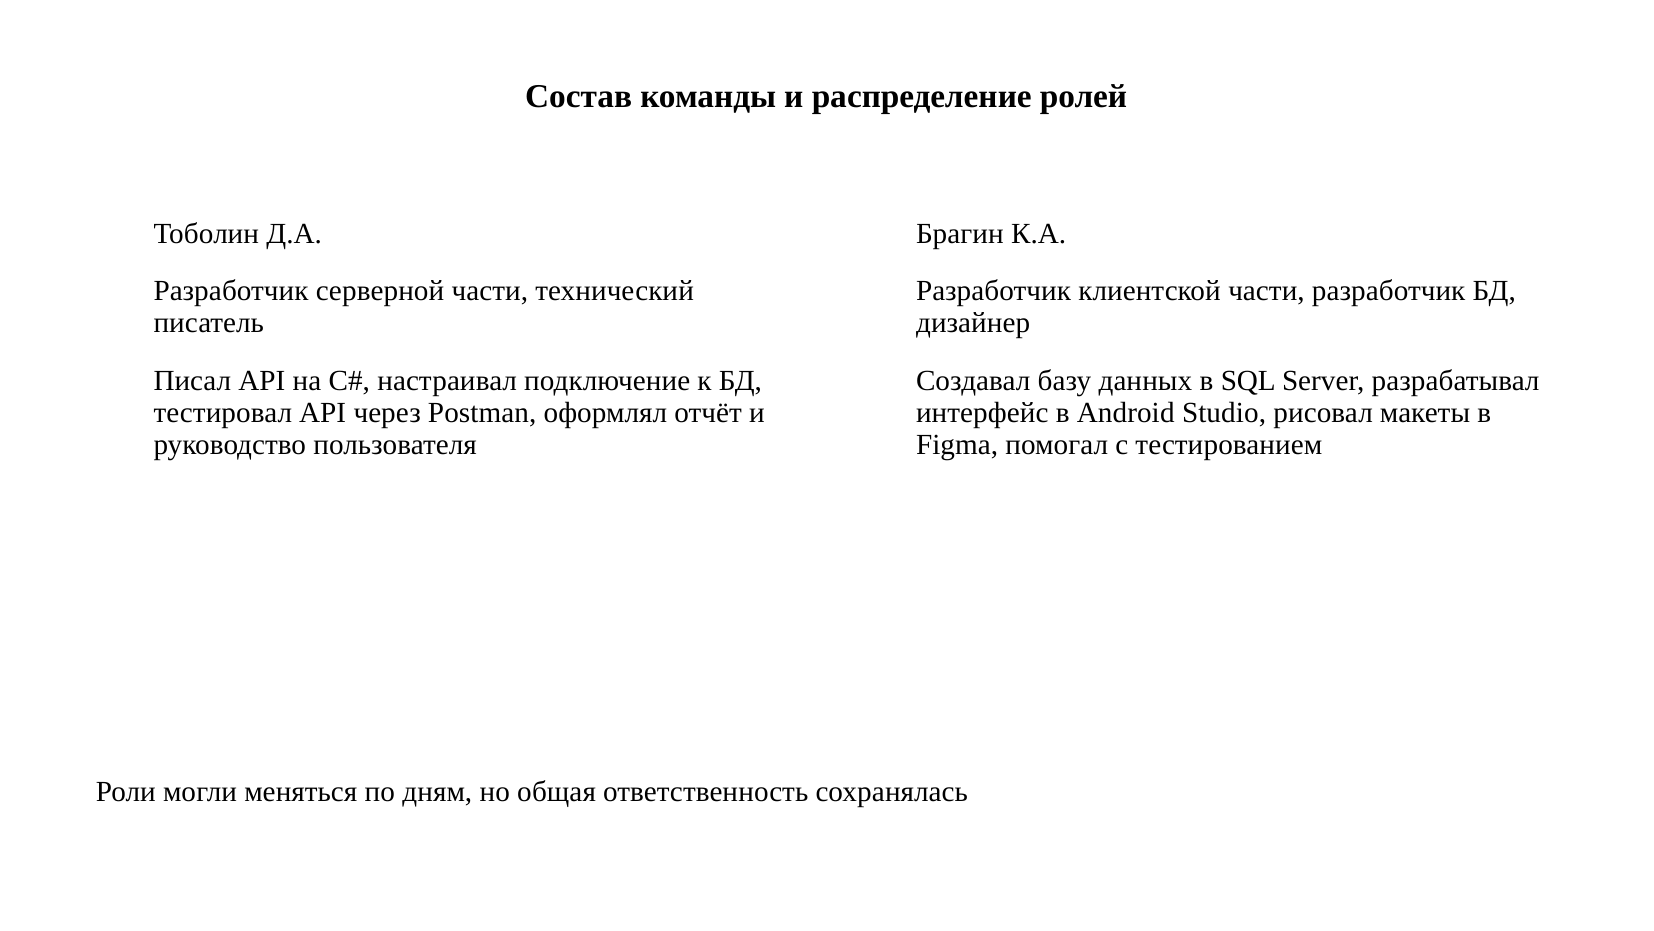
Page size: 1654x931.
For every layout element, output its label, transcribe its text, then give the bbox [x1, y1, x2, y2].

list Тоболин Д.А. Разработчик серверной части, технический писатель Писал API на C#, настраивал подключение к БД, тестировал API через Postman, оформлял отчёт и руководство пользователя [82, 217, 809, 758]
title Состав команды и распределение ролей [82, 37, 1571, 193]
text_box Роли могли меняться по дням, но общая ответственность сохранялась [81, 767, 1565, 896]
list Брагин К.А. Разработчик клиентской части, разработчик БД, дизайнер Создавал базу данных в SQL Server, разрабатывал интерфейс в Android Studio, рисовал макеты в Figma, помогал с тестированием [845, 217, 1572, 758]
